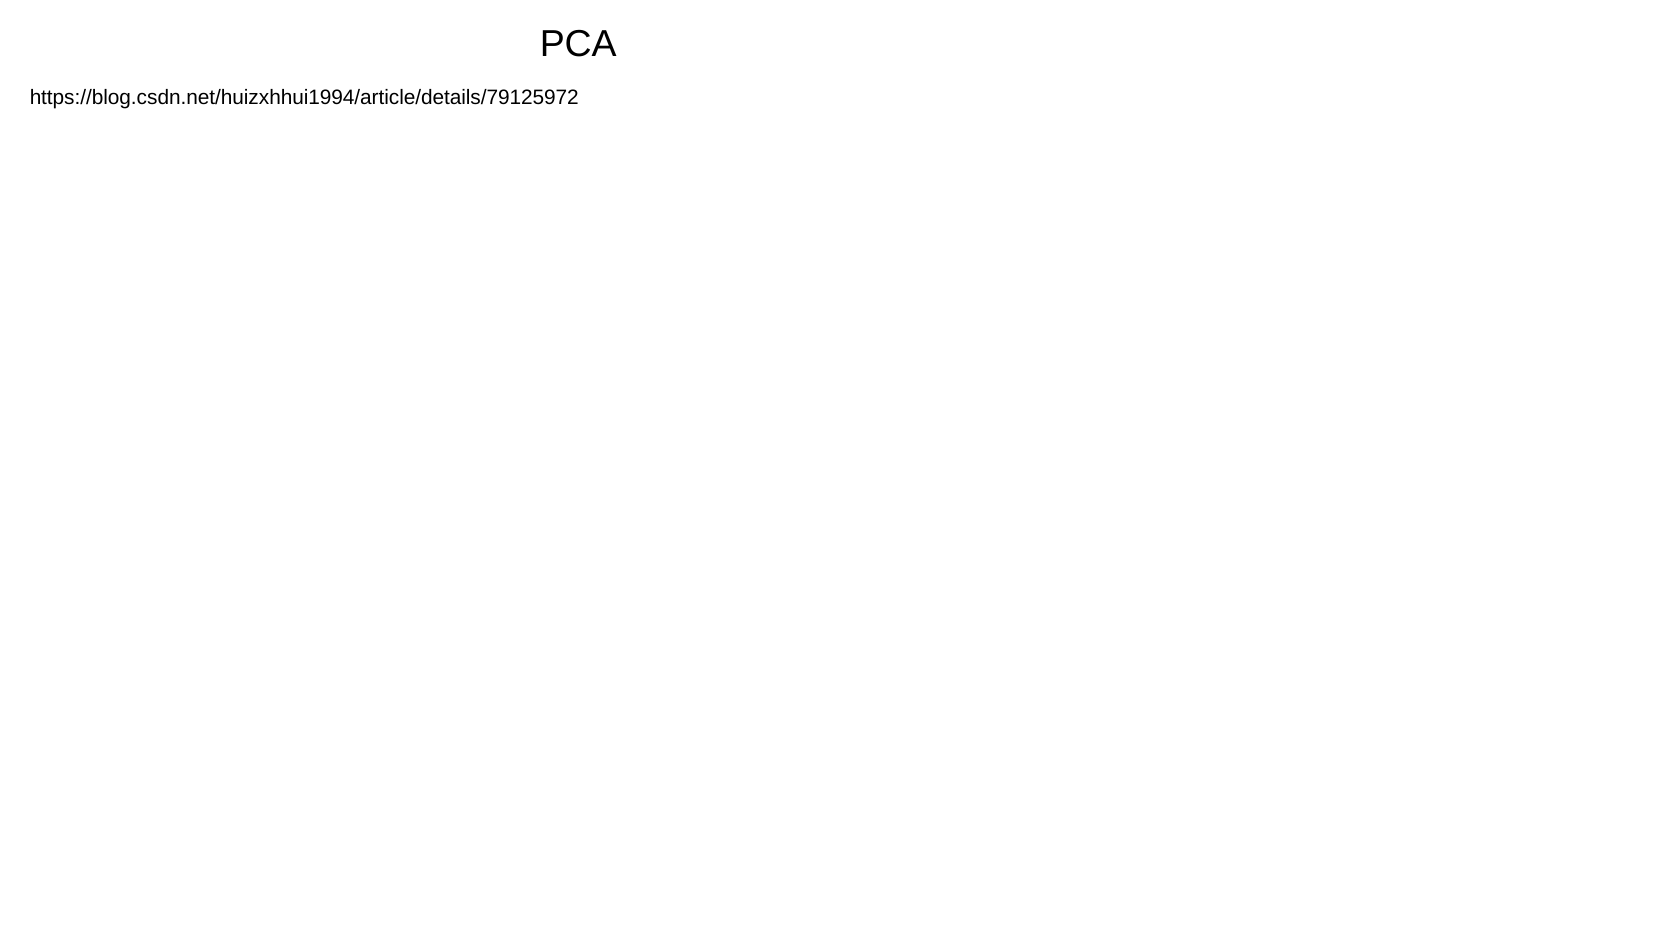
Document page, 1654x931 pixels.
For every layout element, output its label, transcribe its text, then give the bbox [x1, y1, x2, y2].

text_box https://blog.csdn.net/huizxhhui1994/article/details/79125972 [15, 78, 826, 241]
text_box PCA [525, 15, 632, 72]
